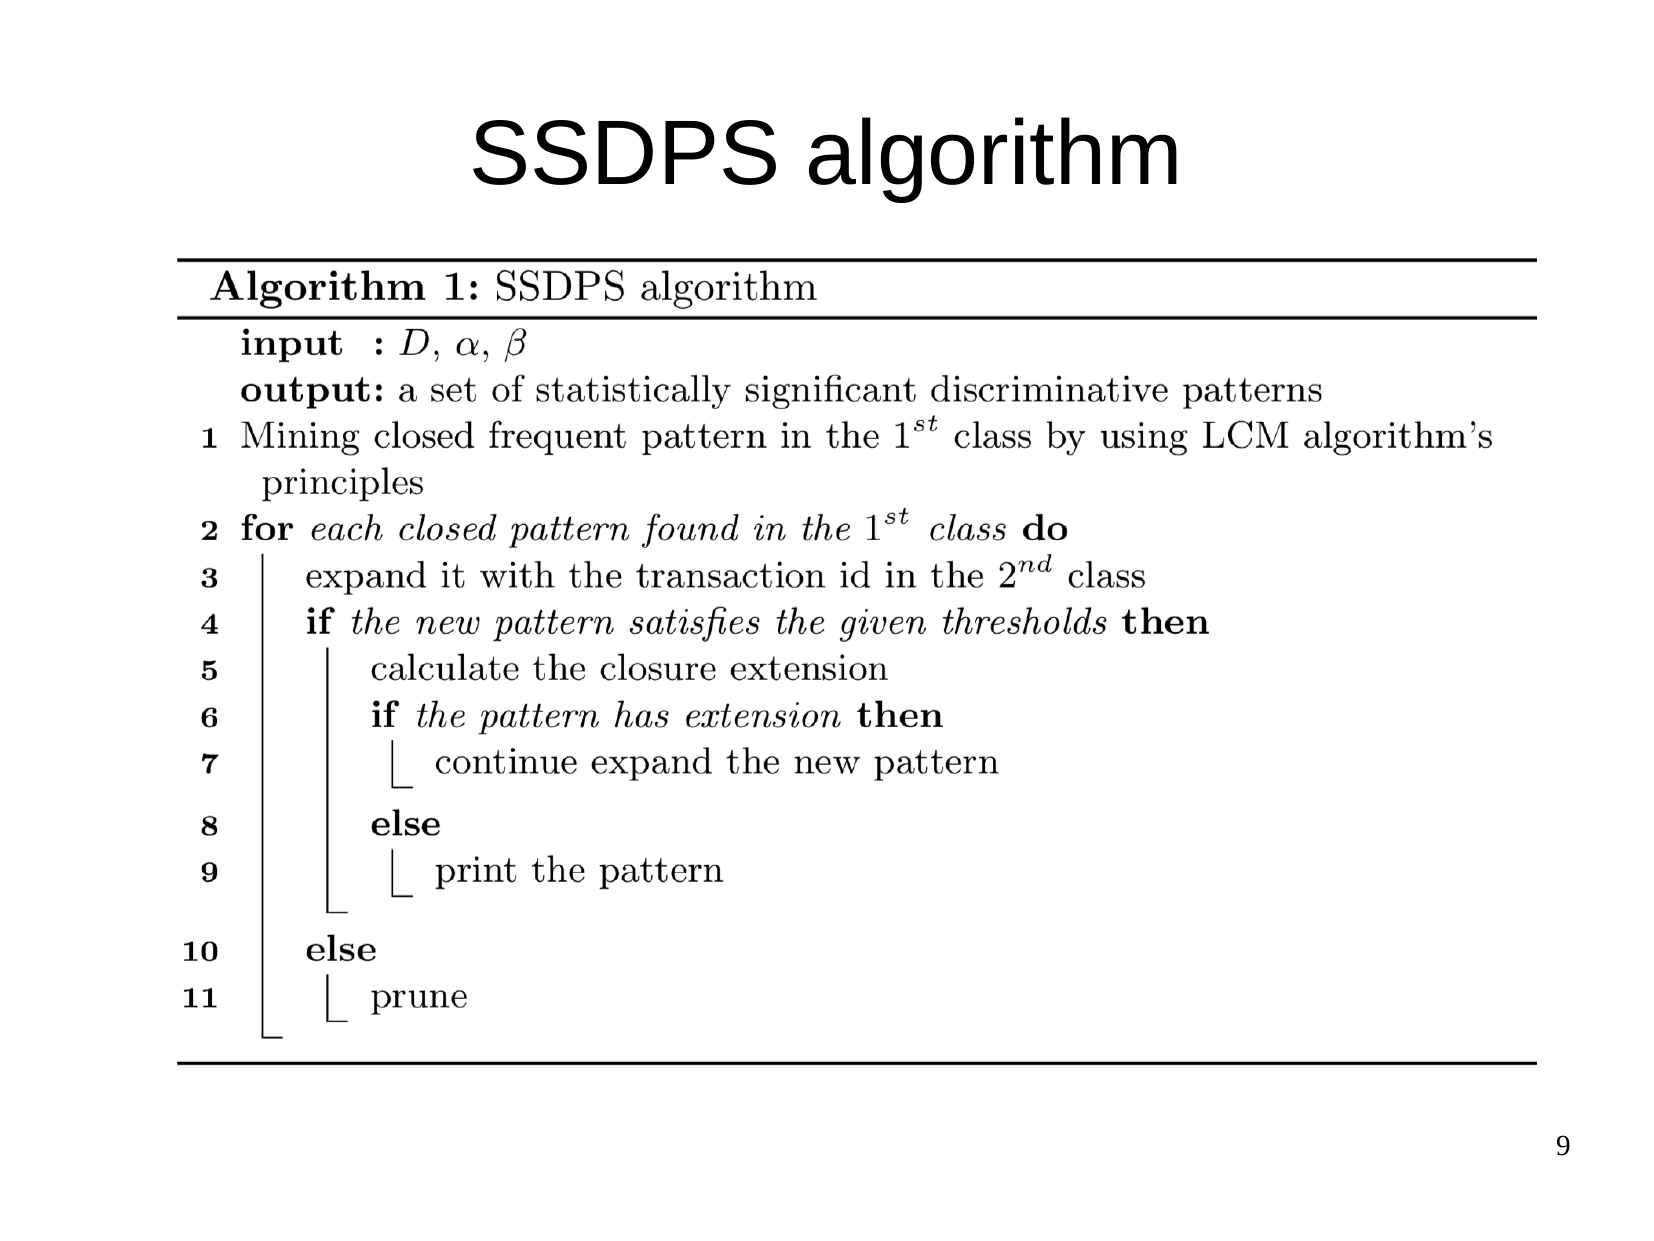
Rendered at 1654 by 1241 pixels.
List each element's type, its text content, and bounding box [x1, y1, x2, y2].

picture [165, 244, 1537, 1096]
title SSDPS algorithm [82, 49, 1571, 257]
